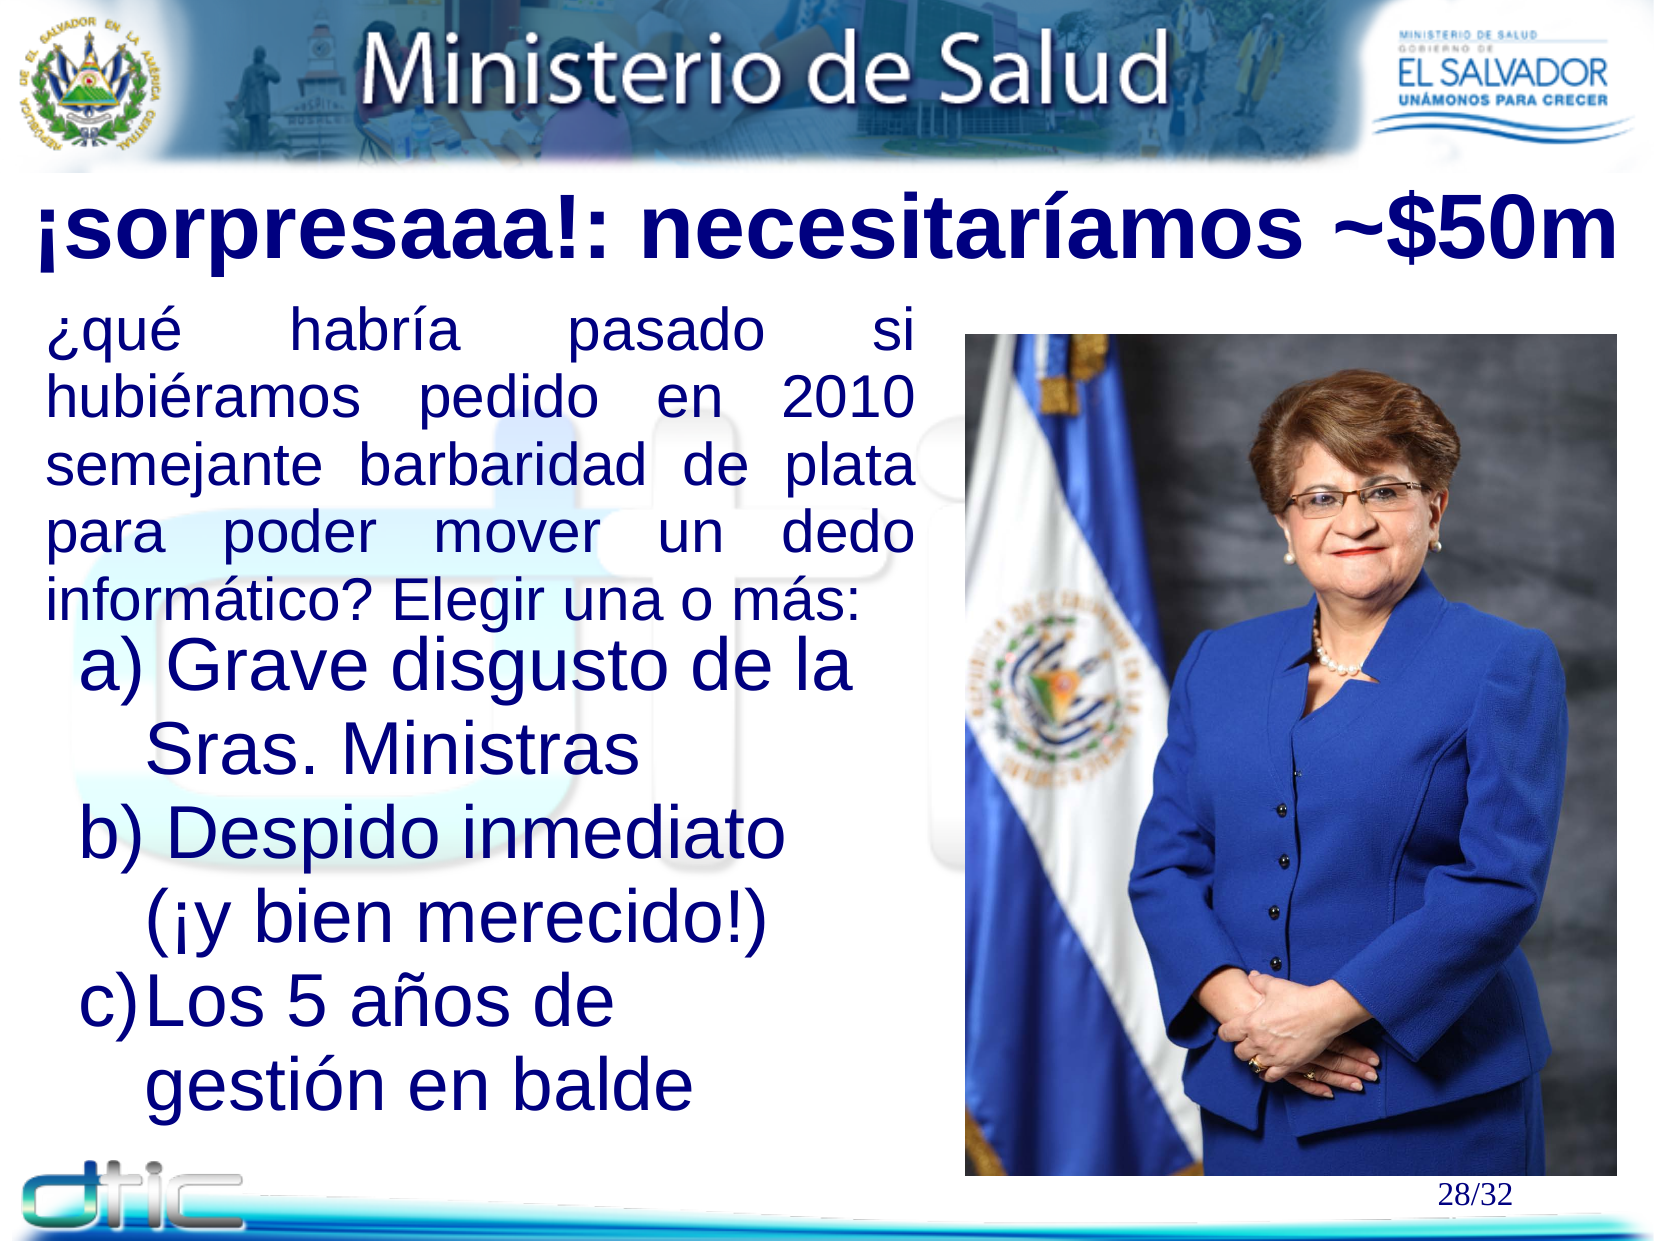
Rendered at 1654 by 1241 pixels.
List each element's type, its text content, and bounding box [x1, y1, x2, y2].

text_box Grave disgusto de la Sras. Ministras Despido inmediato (¡y bien merecido!) Los 5 años de gestión en balde [63, 615, 877, 1135]
picture [12, 334, 1654, 1241]
list ¿qué habría pasado si hubiéramos pedido en 2010 semejante barbaridad de plata para poder mover un dedo informático? Elegir una o más: [45, 295, 918, 642]
text_box <número>/32 [1186, 1176, 1514, 1240]
picture [0, 0, 1654, 155]
title ¡sorpresaaa!: necesitaríamos ~$50m [0, 155, 1654, 298]
